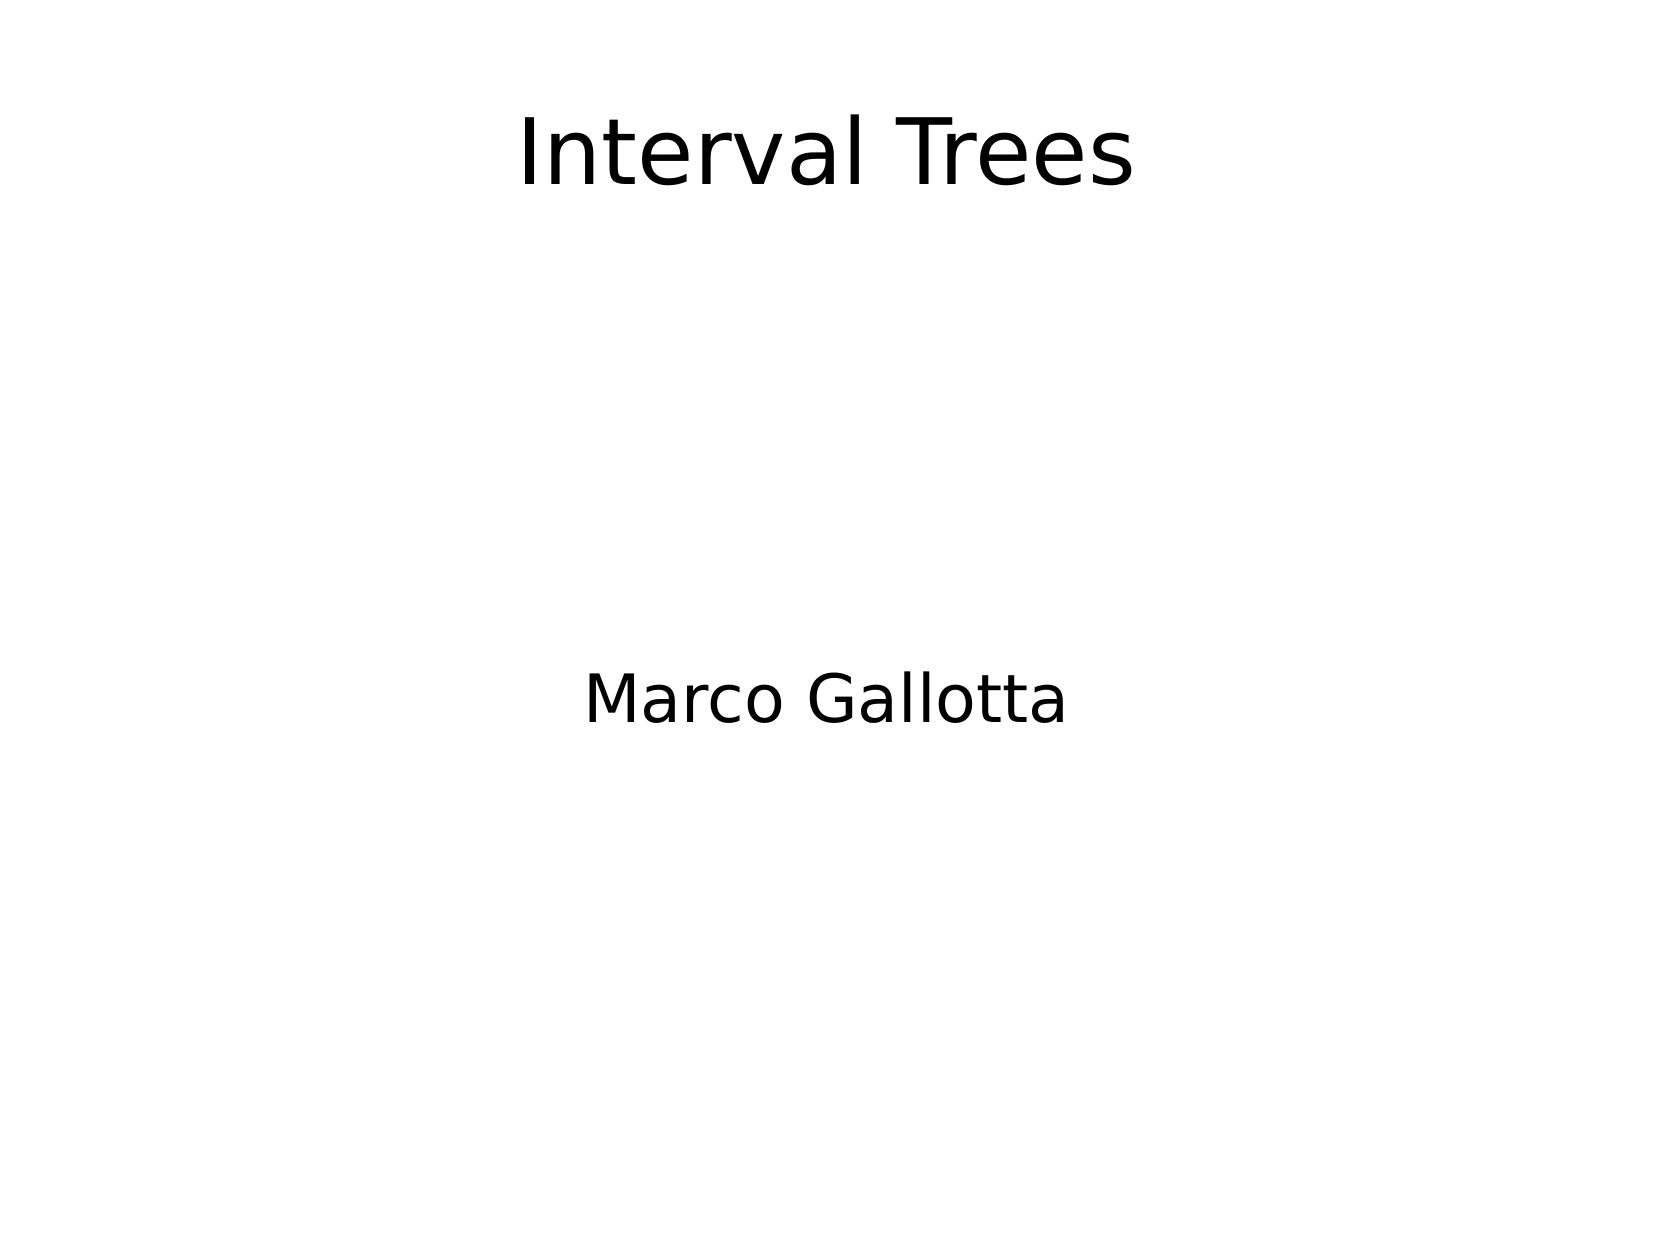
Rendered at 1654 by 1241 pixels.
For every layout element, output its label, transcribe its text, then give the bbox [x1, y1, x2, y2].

subtitle Marco Gallotta [82, 297, 1571, 1102]
title Interval Trees [82, 56, 1571, 250]
